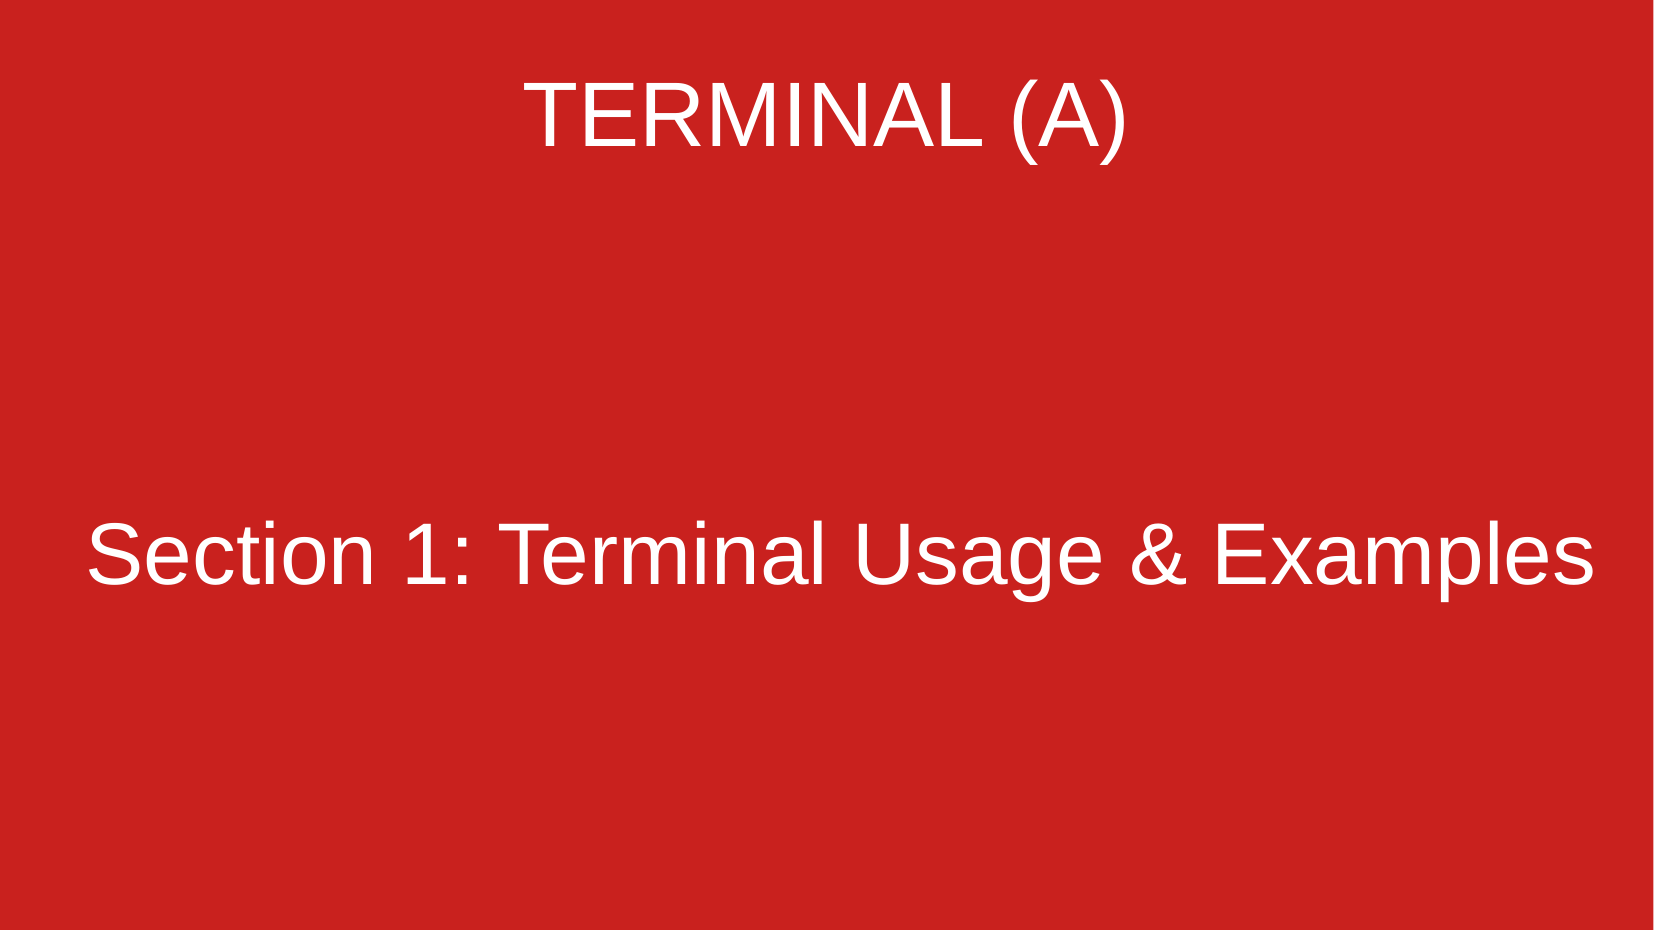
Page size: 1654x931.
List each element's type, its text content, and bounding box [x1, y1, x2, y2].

text_box Section 1: Terminal Usage & Examples [29, 192, 1654, 916]
title TERMINAL (A) [82, 37, 1571, 192]
